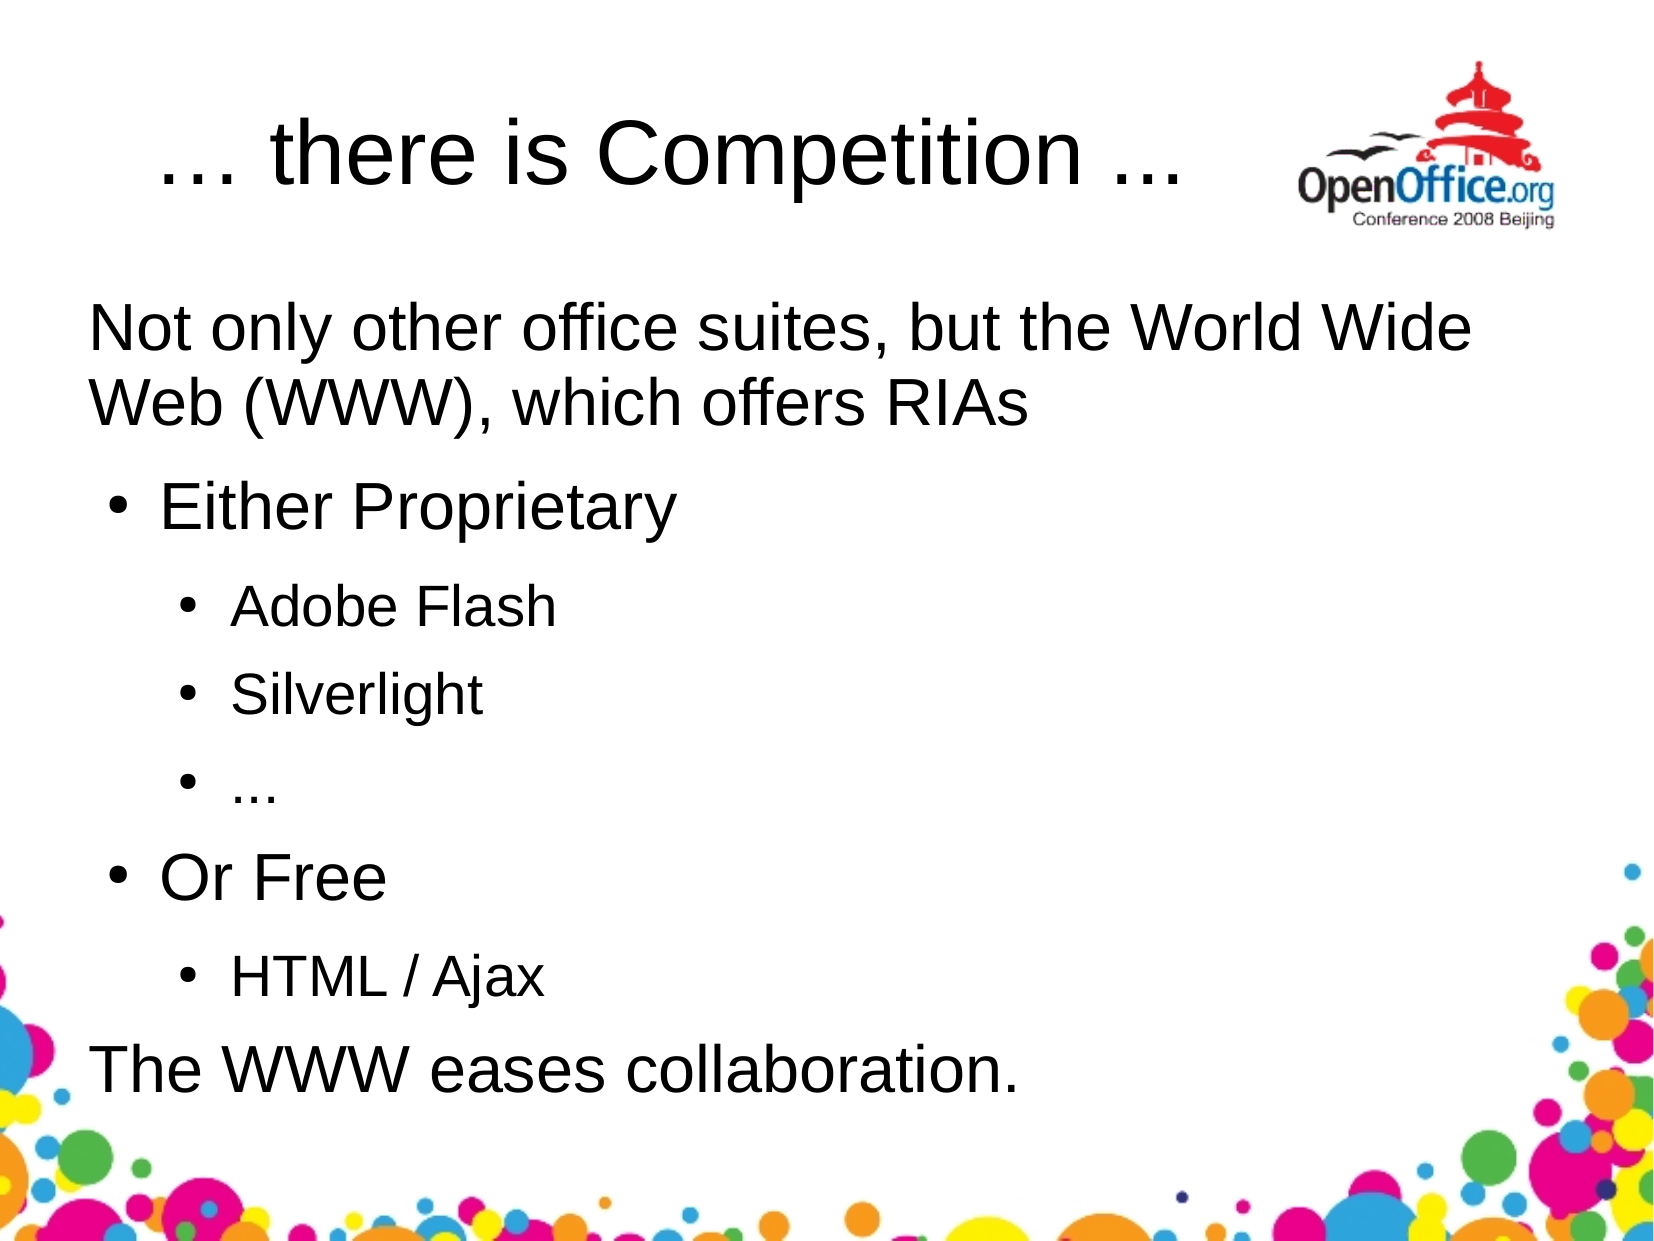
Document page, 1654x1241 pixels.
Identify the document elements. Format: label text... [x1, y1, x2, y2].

title … there is Competition ... [82, 49, 1258, 257]
picture [0, 810, 1654, 1241]
picture [1285, 51, 1569, 250]
list Not only other office suites, but the World Wide Web (WWW), which offers RIAs Either Proprietary Adobe Flash Silverlight ... Or Free HTML / Ajax The WWW eases collaboration. [88, 290, 1577, 1109]
